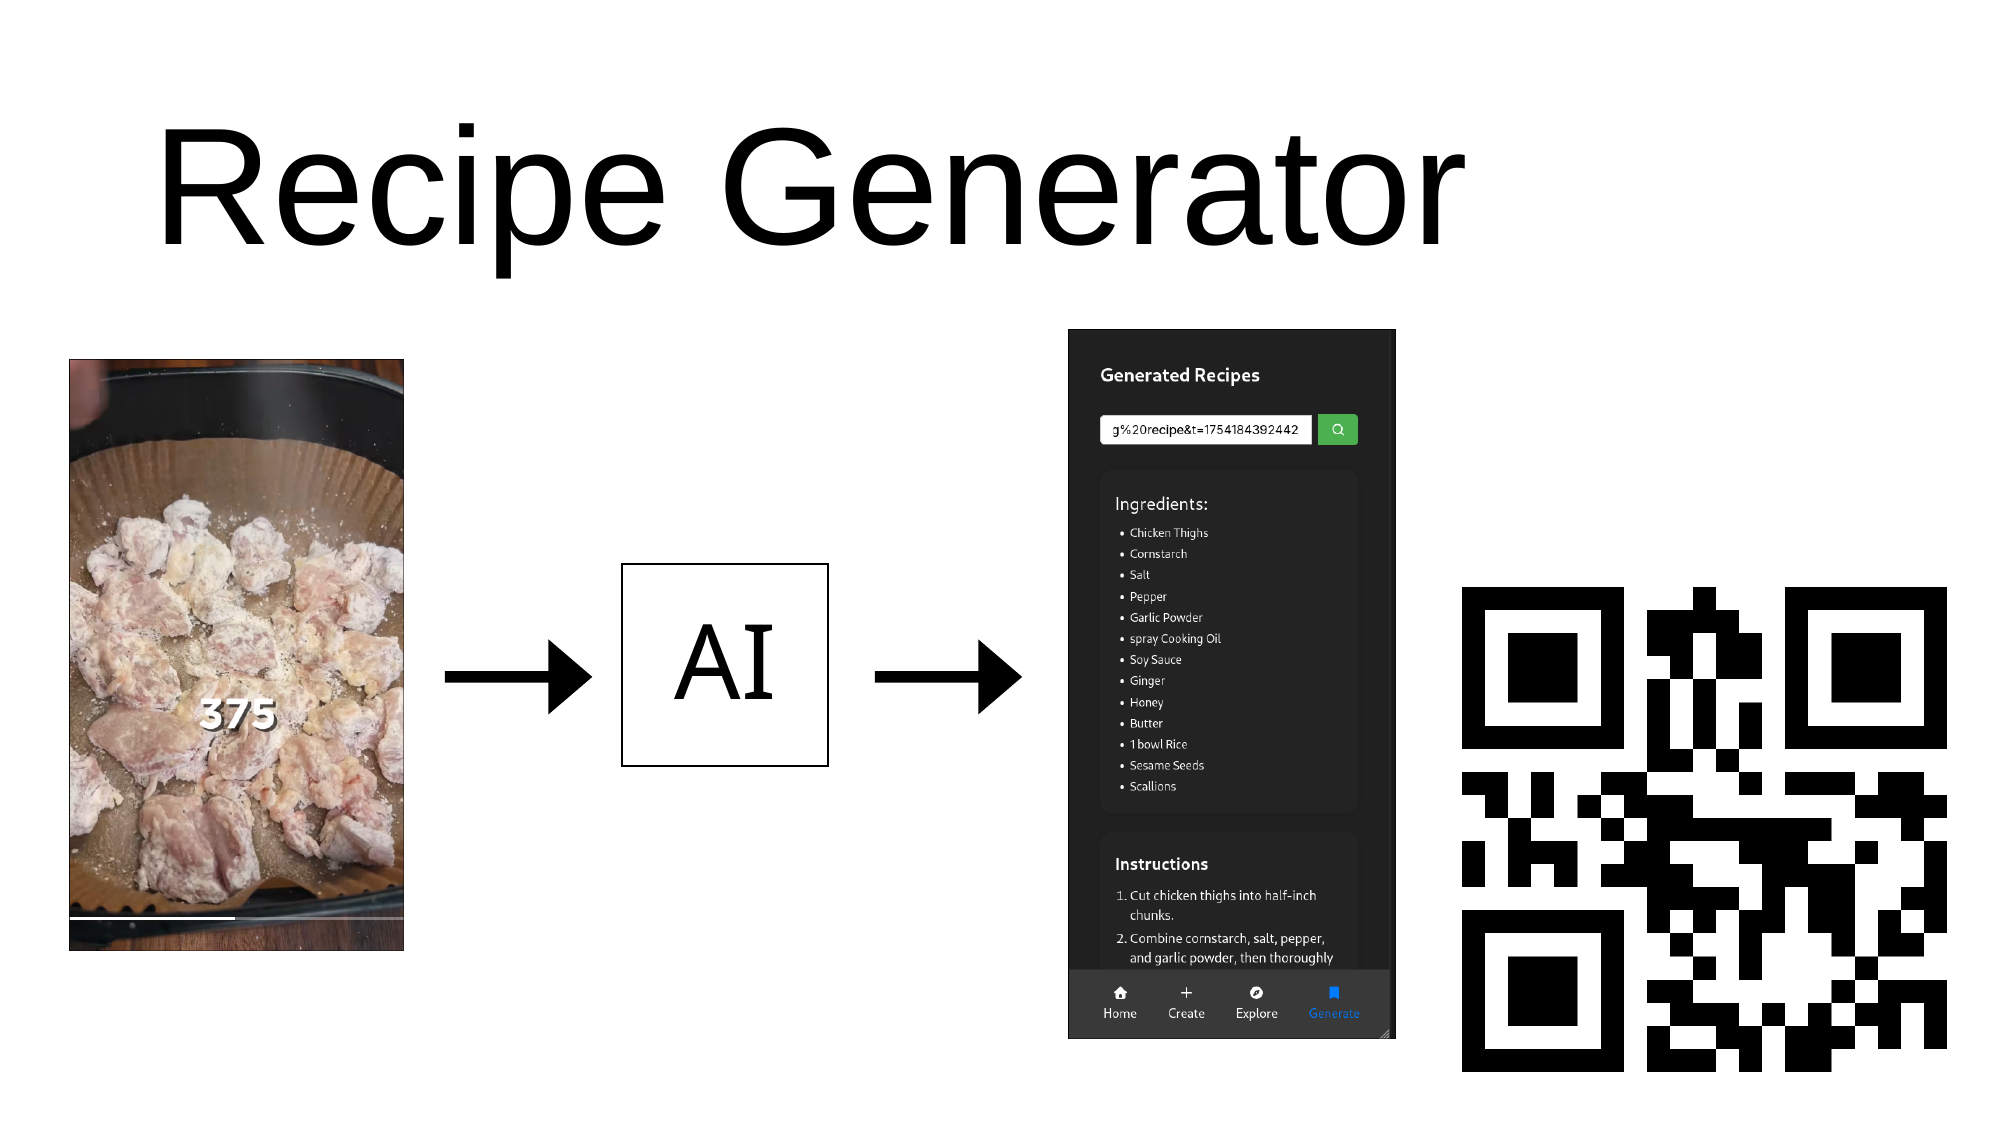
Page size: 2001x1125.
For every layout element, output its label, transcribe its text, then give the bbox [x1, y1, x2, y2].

text_box [445, 641, 591, 713]
text_box AI [660, 587, 805, 728]
picture [69, 359, 404, 951]
text_box [622, 563, 829, 766]
text_box [875, 641, 1021, 713]
picture [1409, 534, 2000, 1125]
picture [1068, 329, 1396, 1039]
text_box Recipe Generator [137, 81, 1863, 300]
